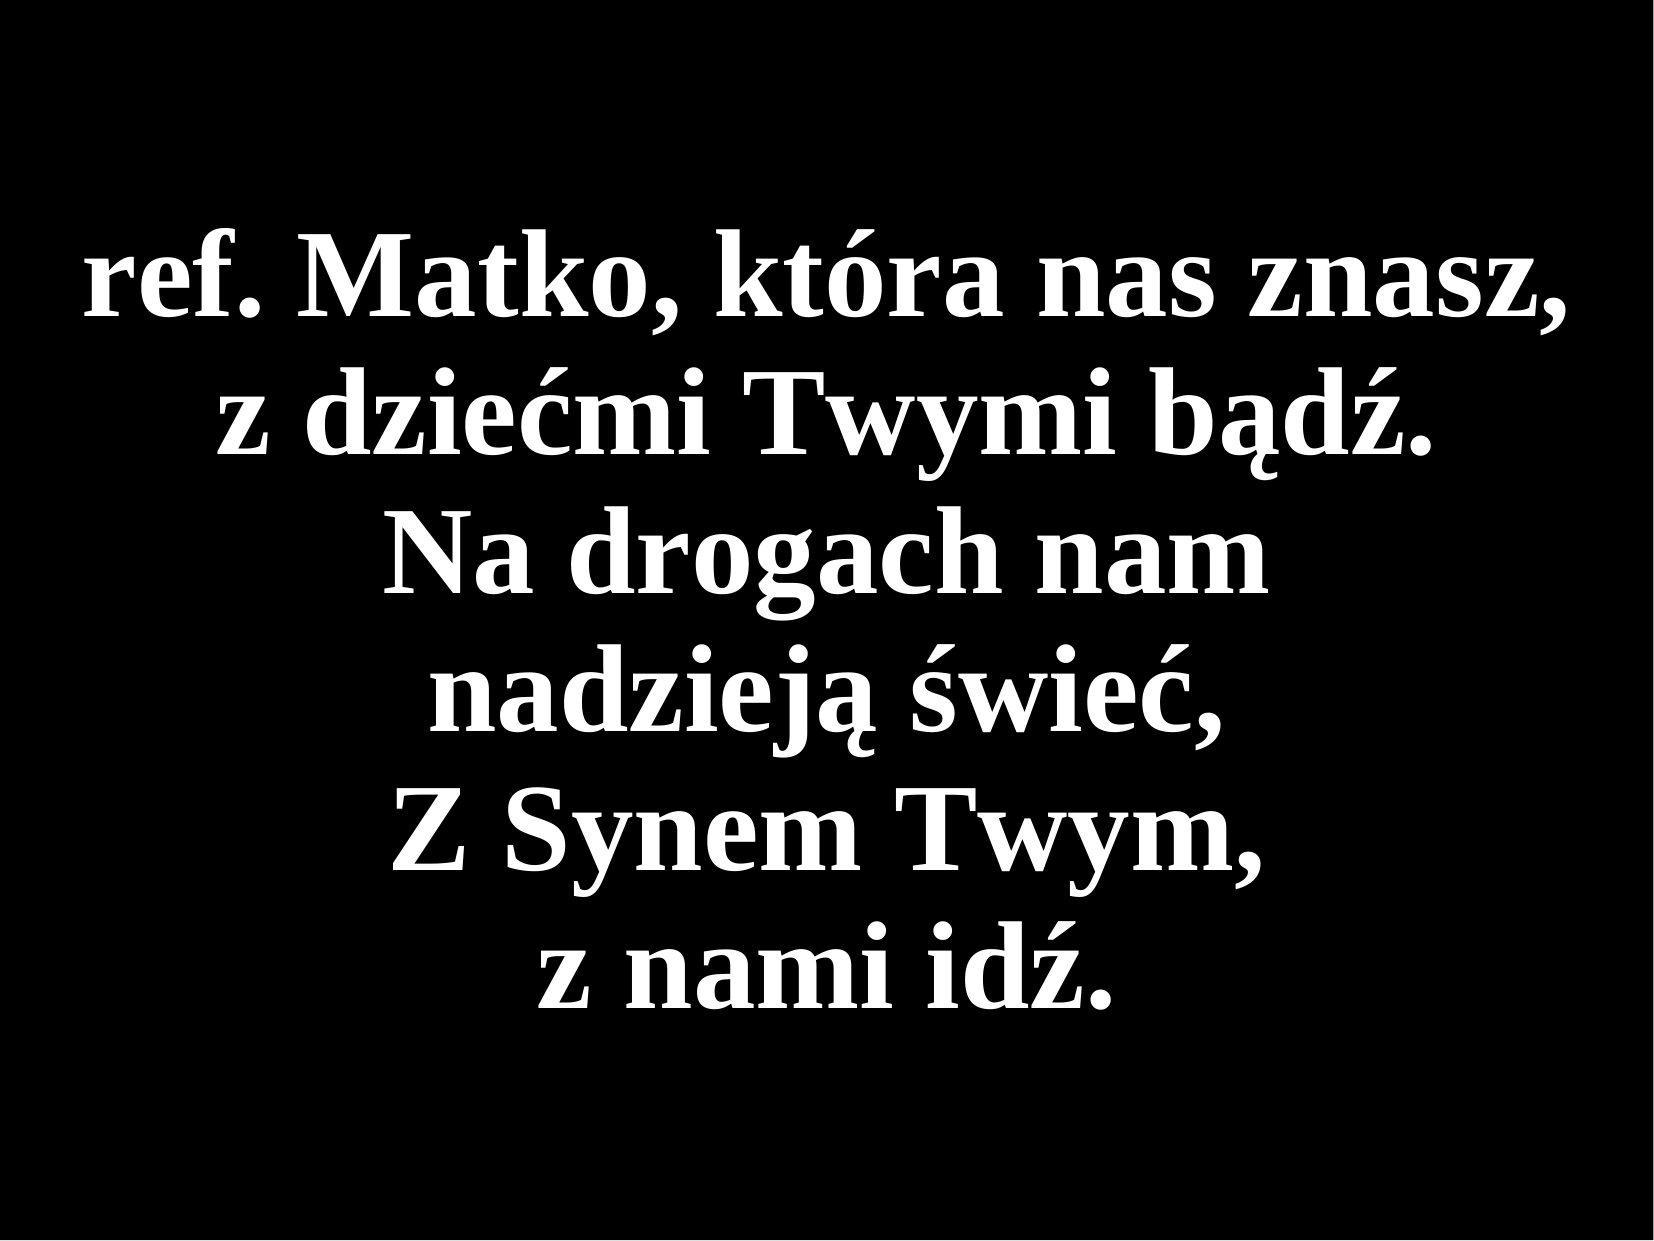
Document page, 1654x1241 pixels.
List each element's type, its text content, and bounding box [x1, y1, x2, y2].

title ref. Matko, która nas znasz, z dziećmi Twymi bądź. Na drogach nam nadzieją świeć, Z Synem Twym, z nami idź. [0, 0, 1654, 1241]
